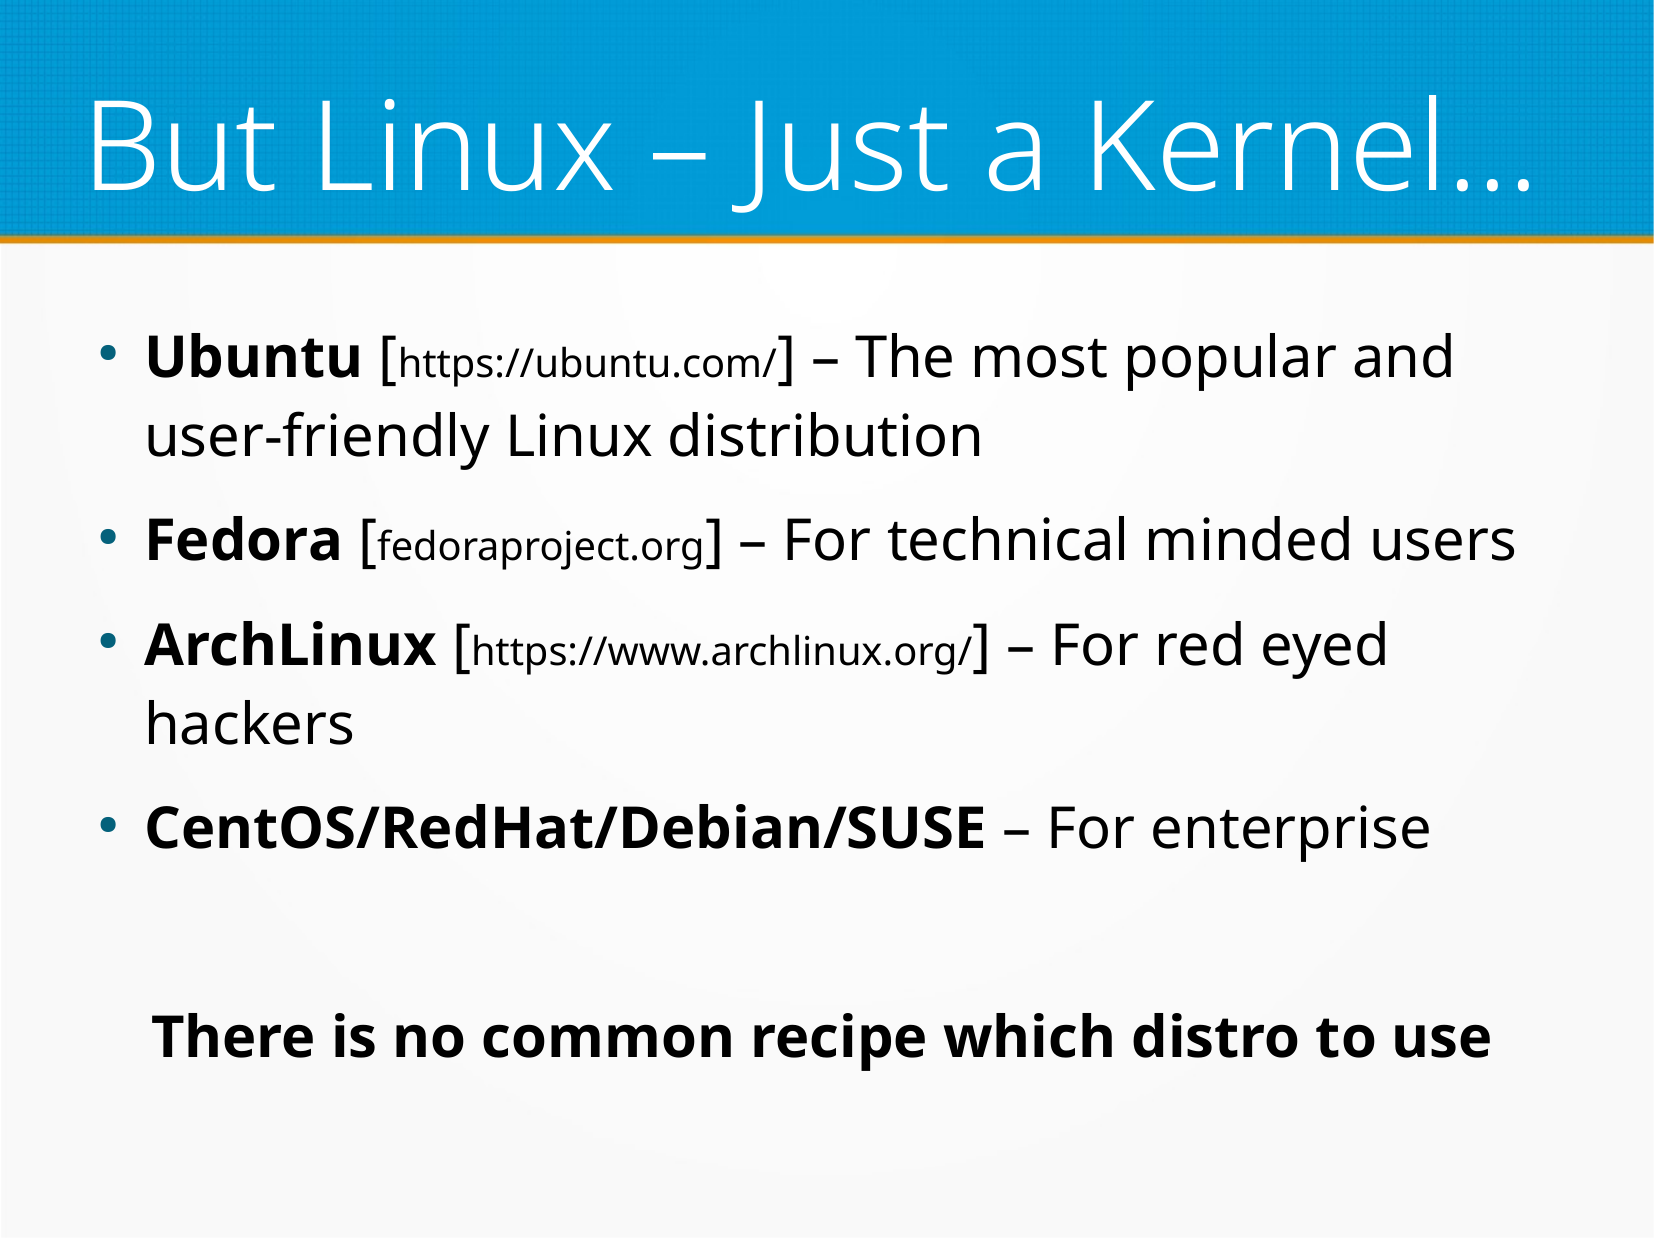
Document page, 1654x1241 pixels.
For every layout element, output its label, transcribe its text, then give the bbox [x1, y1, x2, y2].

list Ubuntu [https://ubuntu.com/] – The most popular and user-friendly Linux distribution Fedora [fedoraproject.org] – For technical minded users ArchLinux [https://www.archlinux.org/] – For red eyed hackers CentOS/RedHat/Debian/SUSE – For enterprise There is no common recipe which distro to use [82, 315, 1563, 1081]
title But Linux – Just a Kernel... [82, 19, 1571, 227]
picture [0, 233, 1654, 1241]
